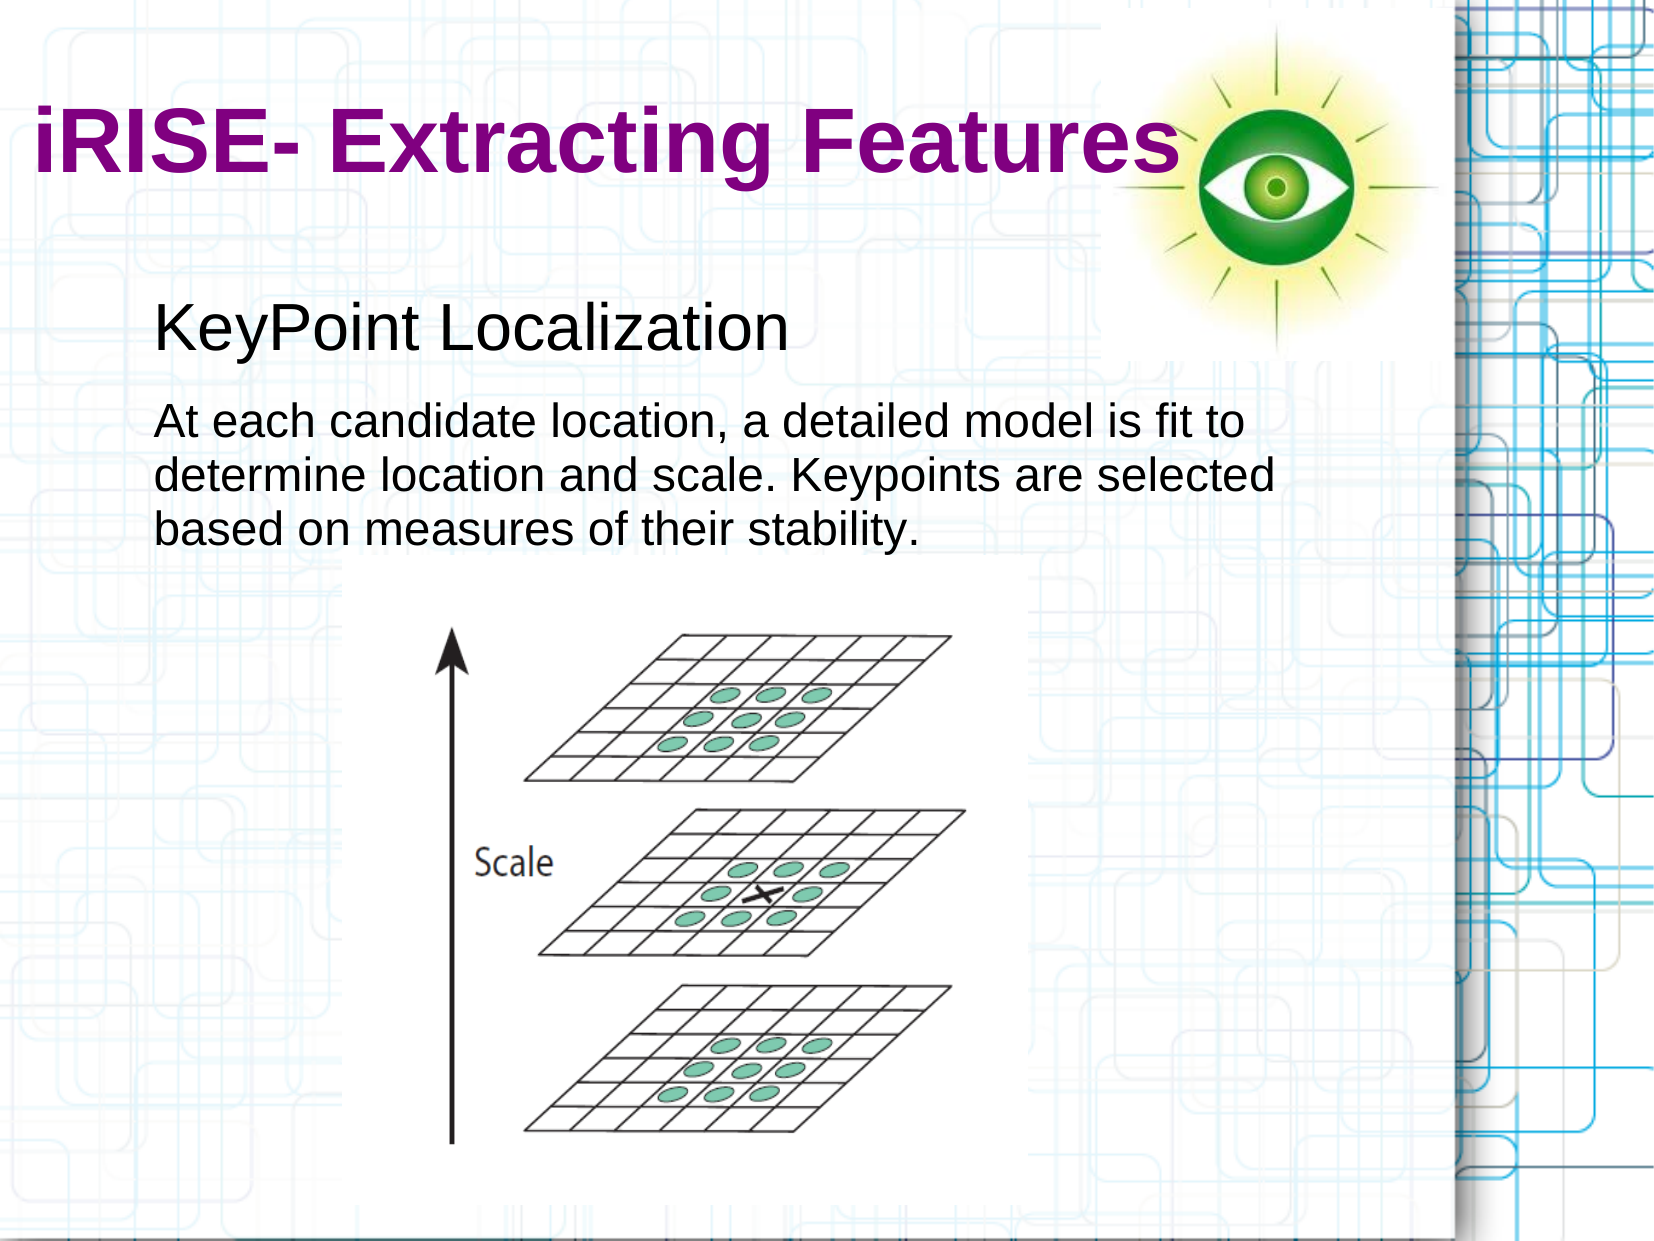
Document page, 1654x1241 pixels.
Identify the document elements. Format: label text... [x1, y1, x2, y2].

picture [0, 0, 1654, 1241]
list KeyPoint Localization At each candidate location, a detailed model is fit to determine location and scale. Keypoints are selected based on measures of their stability. [82, 290, 1418, 1109]
title iRISE- Extracting Features [0, 37, 1288, 245]
